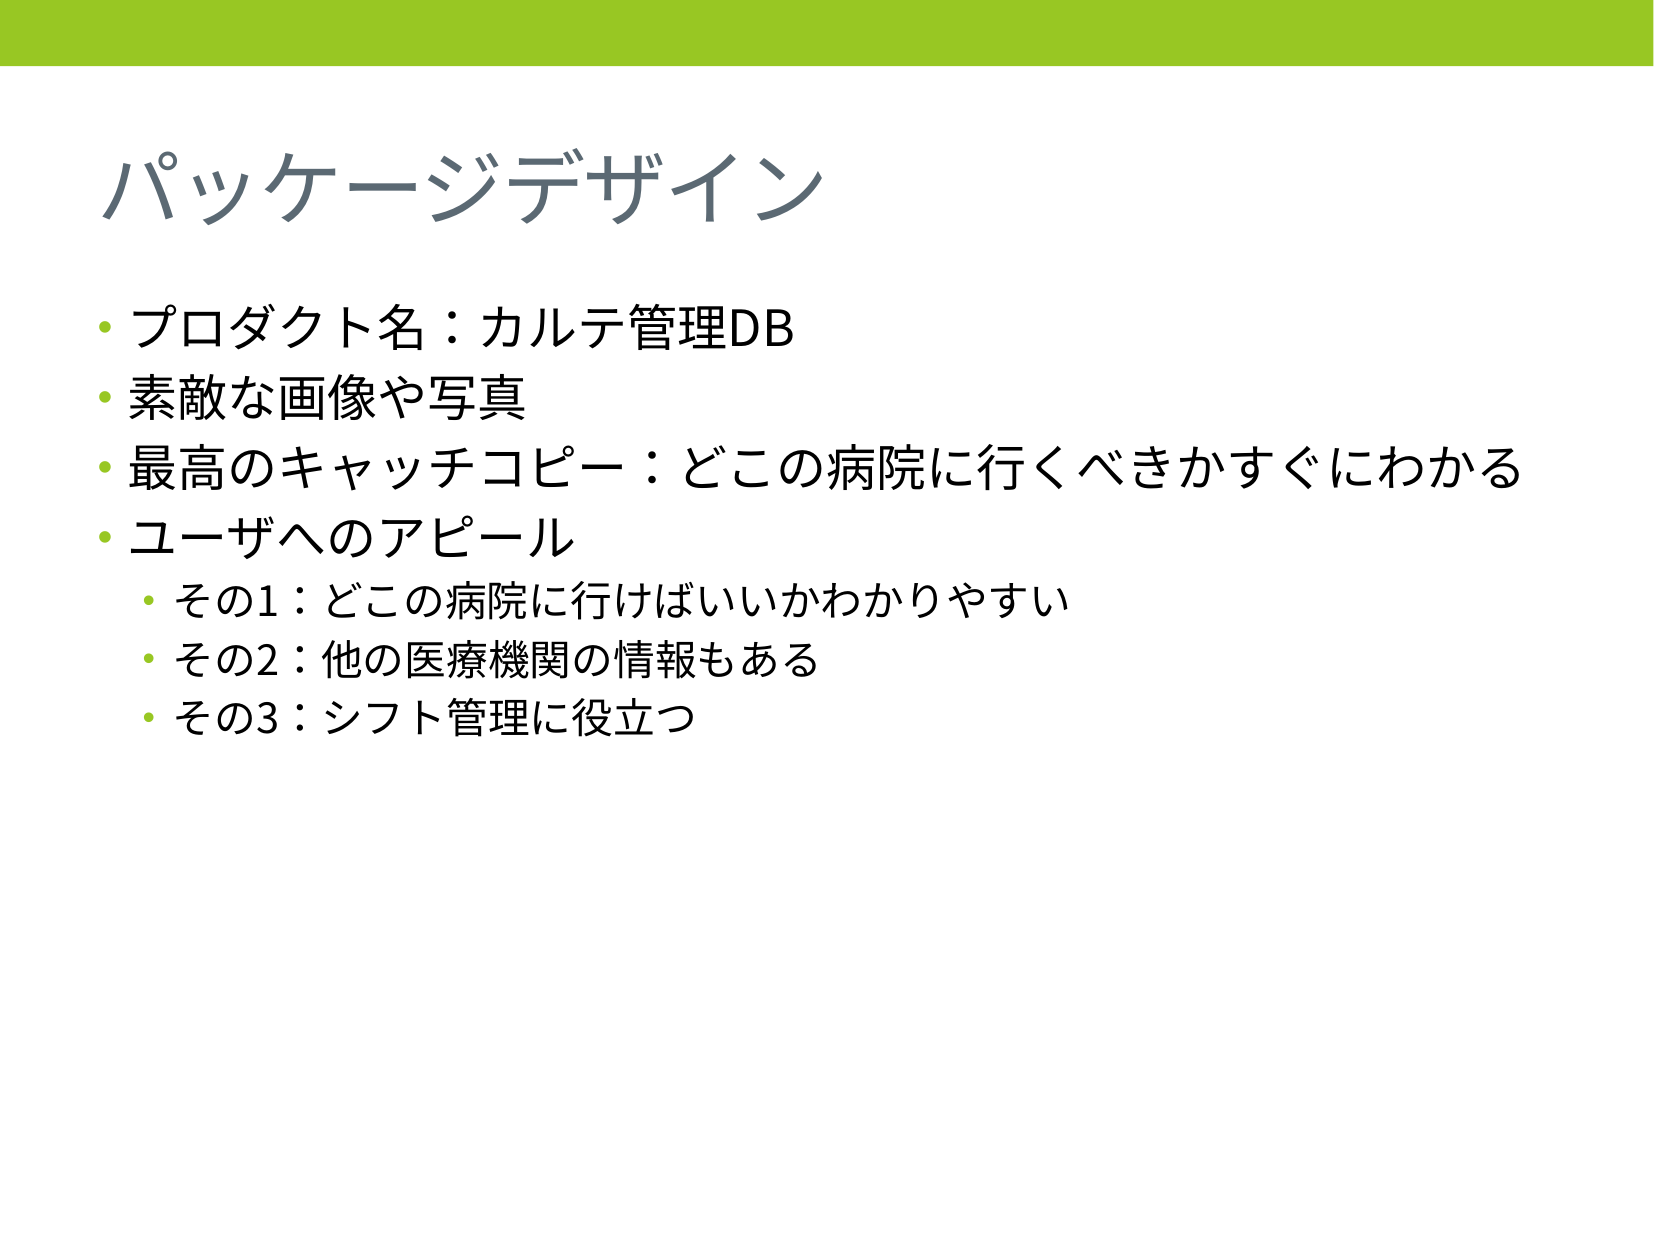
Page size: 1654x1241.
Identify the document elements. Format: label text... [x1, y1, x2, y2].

list プロダクト名：カルテ管理DB 素敵な画像や写真 最高のキャッチコピー：どこの病院に行くべきかすぐにわかる ユーザへのアピール その1：どこの病院に行けばいいかわかりやすい その2：他の医療機関の情報もある その3：シフト管理に役立つ [82, 289, 1571, 1172]
title パッケージデザイン [82, 96, 1571, 276]
